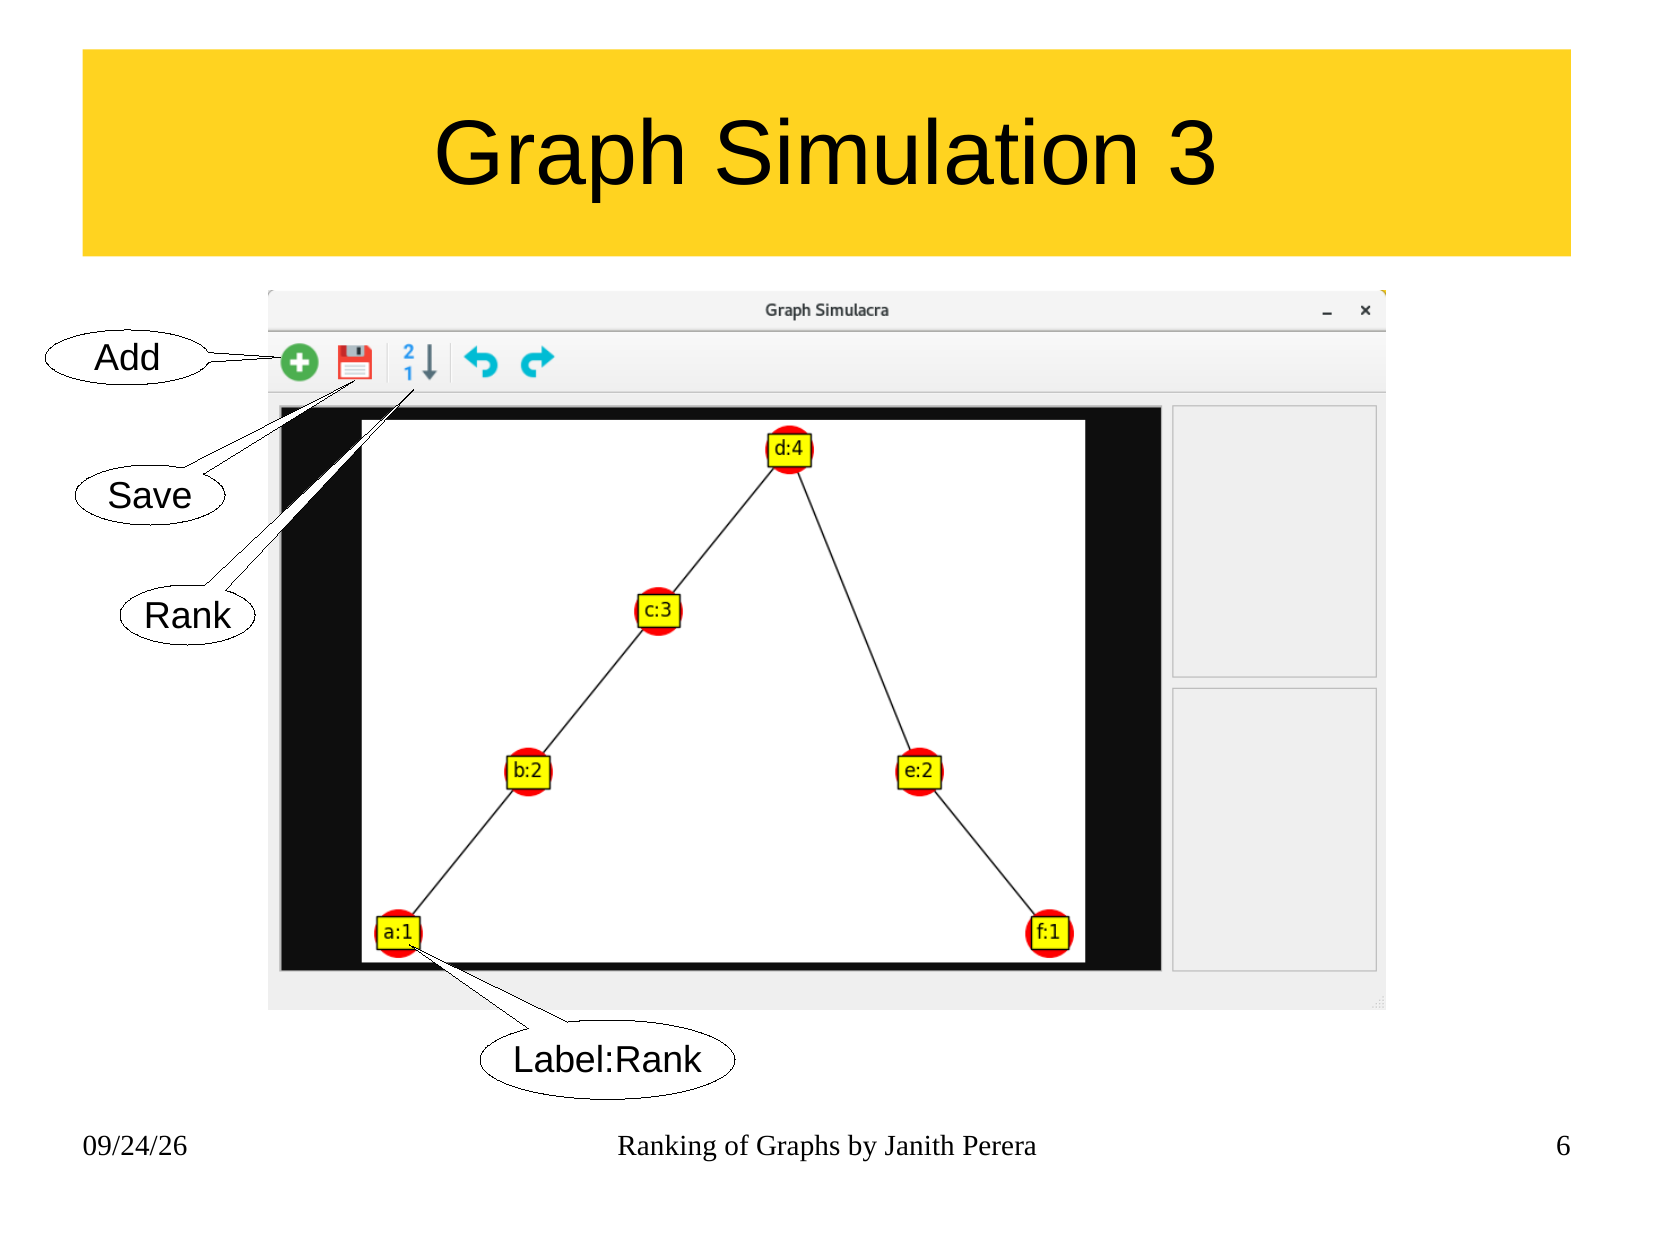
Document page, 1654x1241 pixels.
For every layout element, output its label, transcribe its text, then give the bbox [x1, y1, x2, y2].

picture [268, 290, 1386, 1010]
text_box Label:Rank [409, 944, 736, 1100]
title Graph Simulation 3 [82, 49, 1571, 257]
text_box Save [75, 380, 355, 526]
text_box Add [45, 329, 281, 385]
text_box Rank [120, 389, 414, 646]
